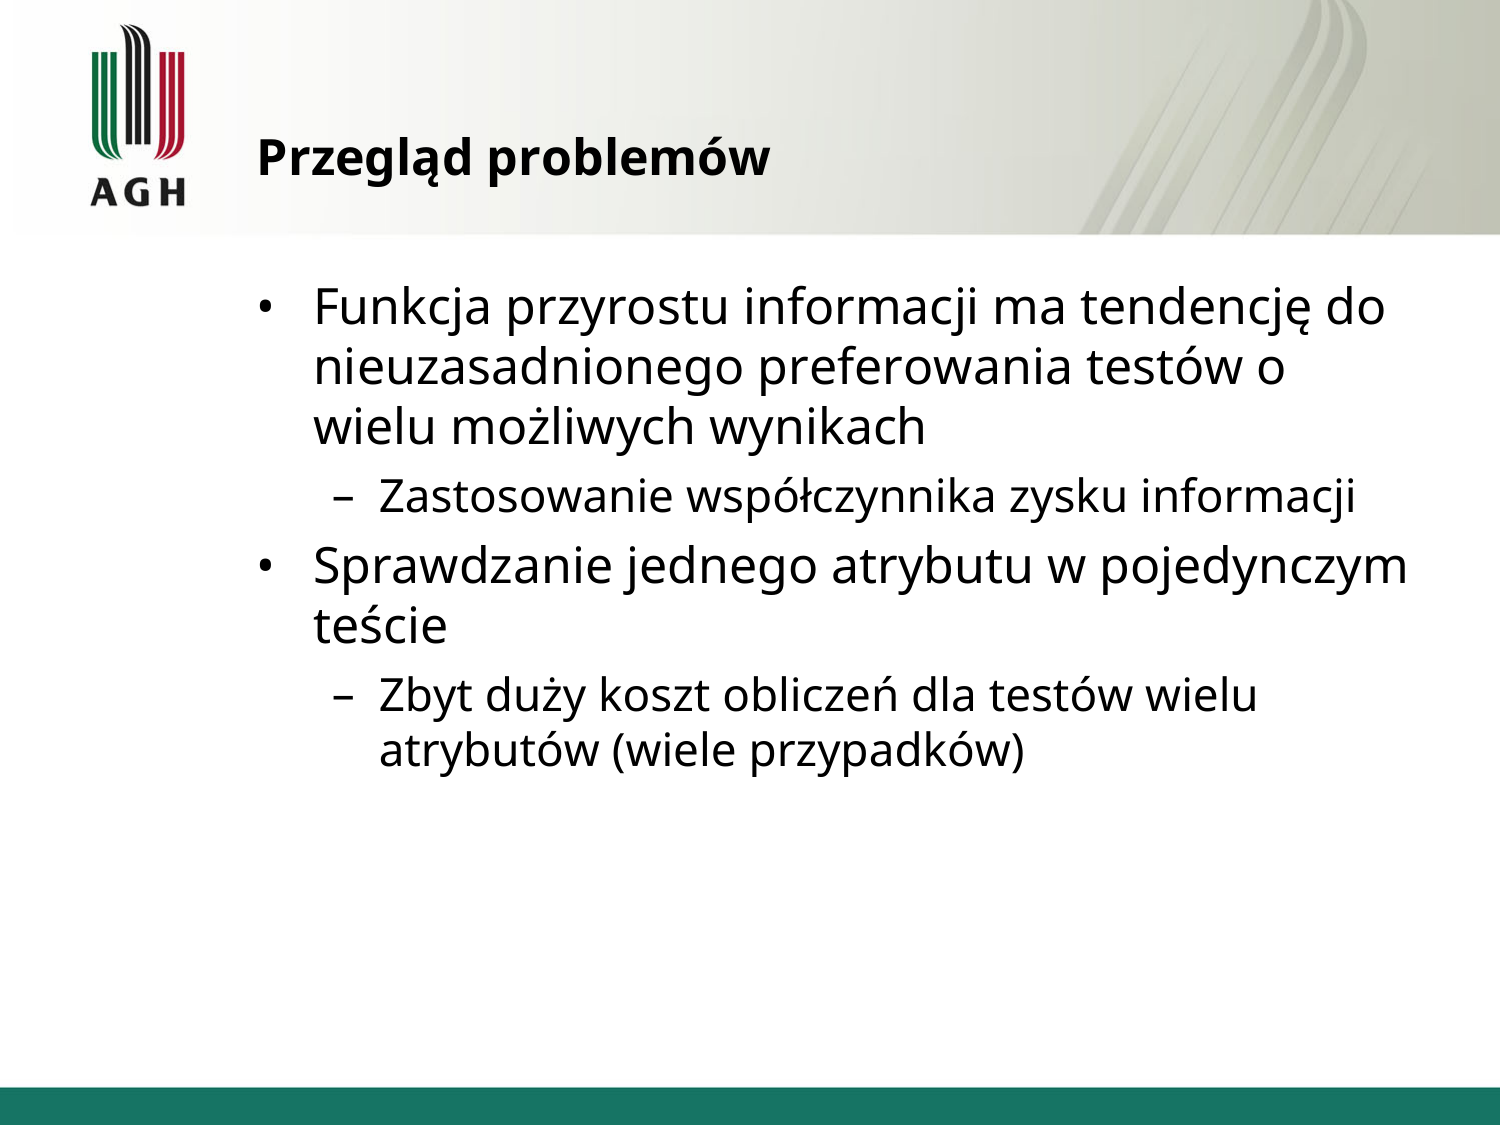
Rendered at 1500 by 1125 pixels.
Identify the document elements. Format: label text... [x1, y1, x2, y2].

list Funkcja przyrostu informacji ma tendencję do nieuzasadnionego preferowania testów o wielu możliwych wynikach Zastosowanie współczynnika zysku informacji Sprawdzanie jednego atrybutu w pojedynczym teście Zbyt duży koszt obliczeń dla testów wielu atrybutów (wiele przypadków) [242, 267, 1425, 1005]
picture [0, 0, 1500, 1125]
title Przegląd problemów [242, 78, 1425, 233]
